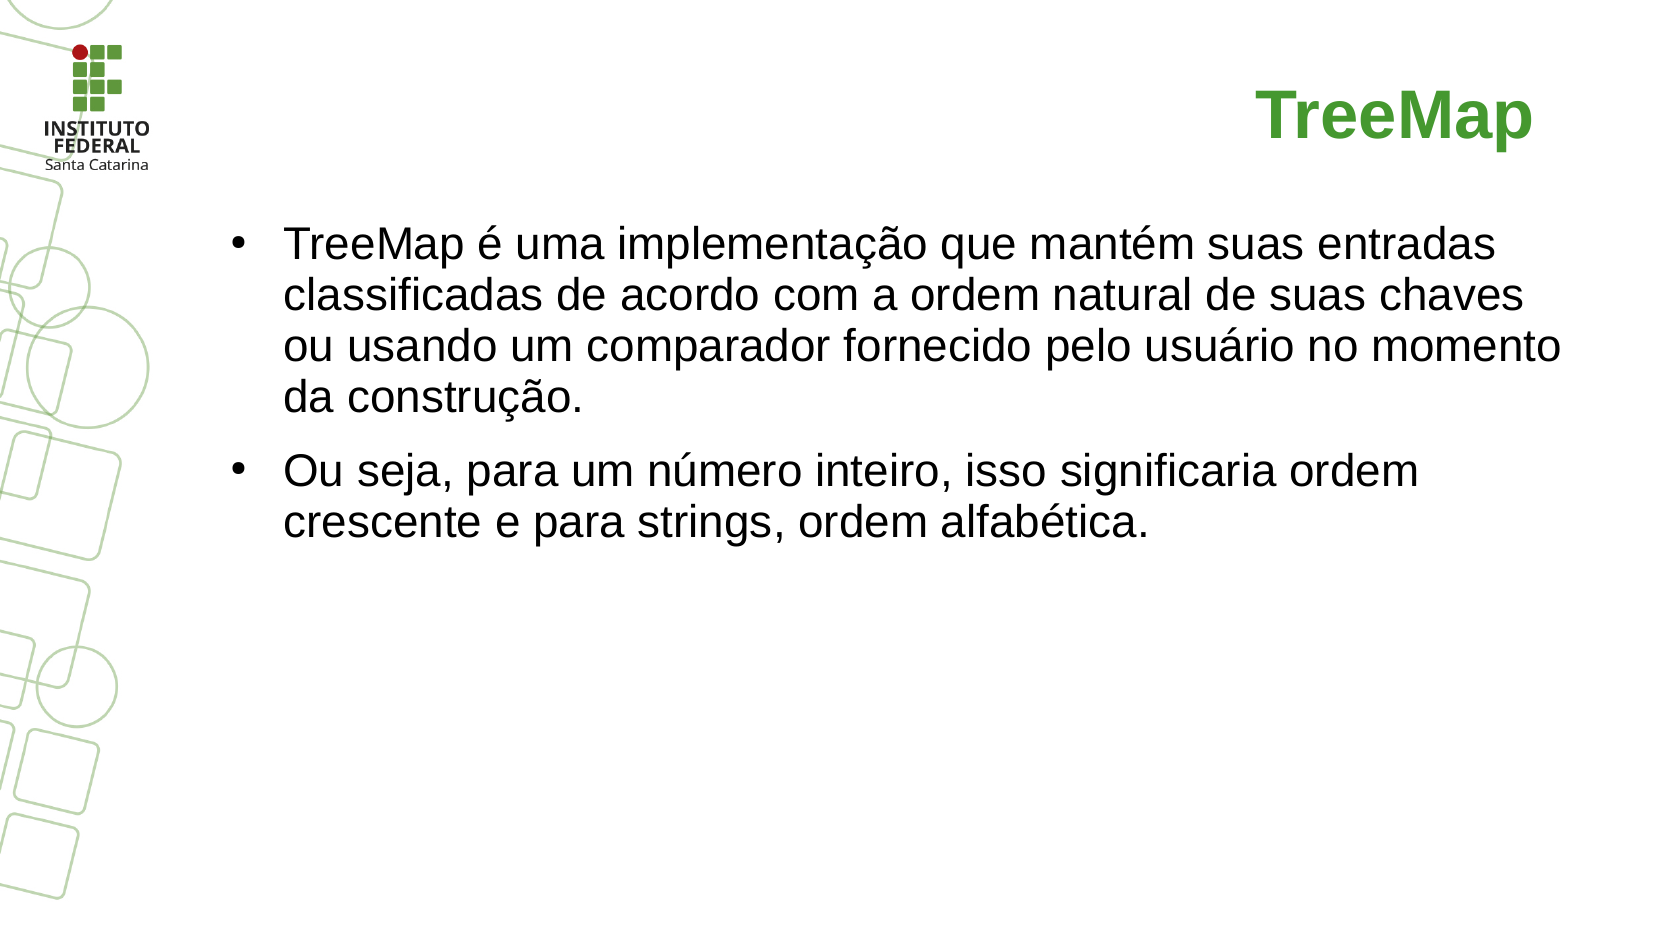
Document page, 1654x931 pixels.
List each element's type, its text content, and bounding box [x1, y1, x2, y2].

list TreeMap é uma implementação que mantém suas entradas classificadas de acordo com a ordem natural de suas chaves ou usando um comparador fornecido pelo usuário no momento da construção. Ou seja, para um número inteiro, isso significaria ordem crescente e para strings, ordem alfabética. [212, 217, 1571, 848]
title TreeMap [259, 37, 1571, 193]
picture [0, 0, 1317, 931]
